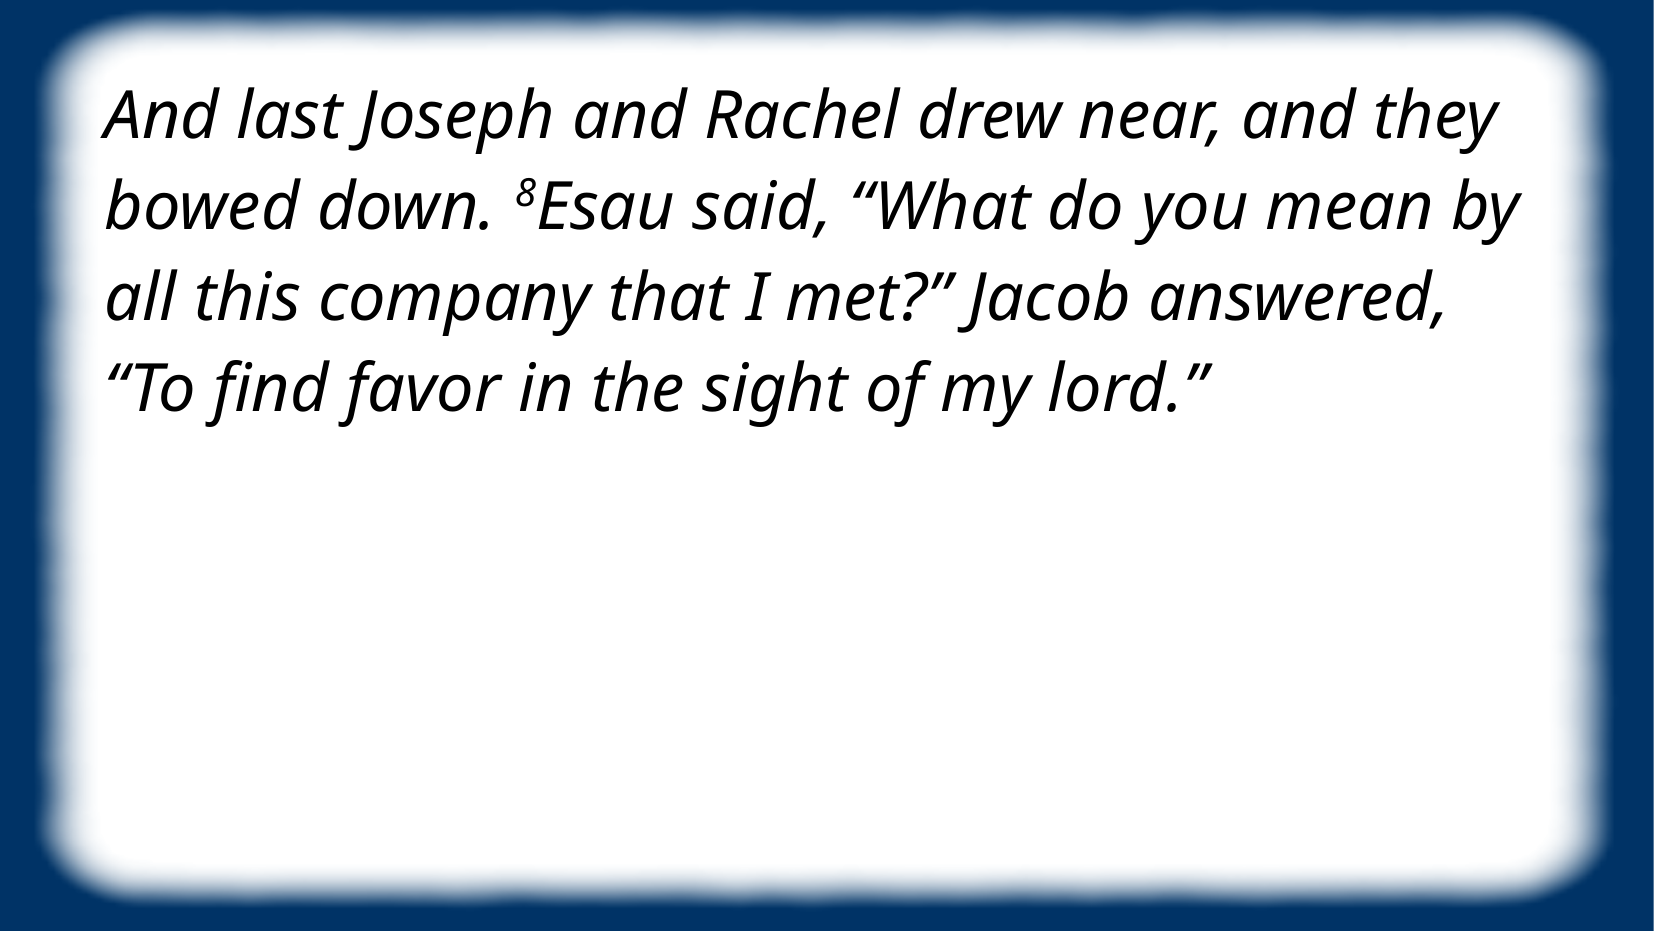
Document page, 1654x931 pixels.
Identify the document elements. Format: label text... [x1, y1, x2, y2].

picture [0, 0, 1654, 931]
text_box And last Joseph and Rachel drew near, and they bowed down. 8Esau said, “What do you mean by all this company that I met?” Jacob answered, “To find favor in the sight of my lord.” [90, 60, 1561, 430]
